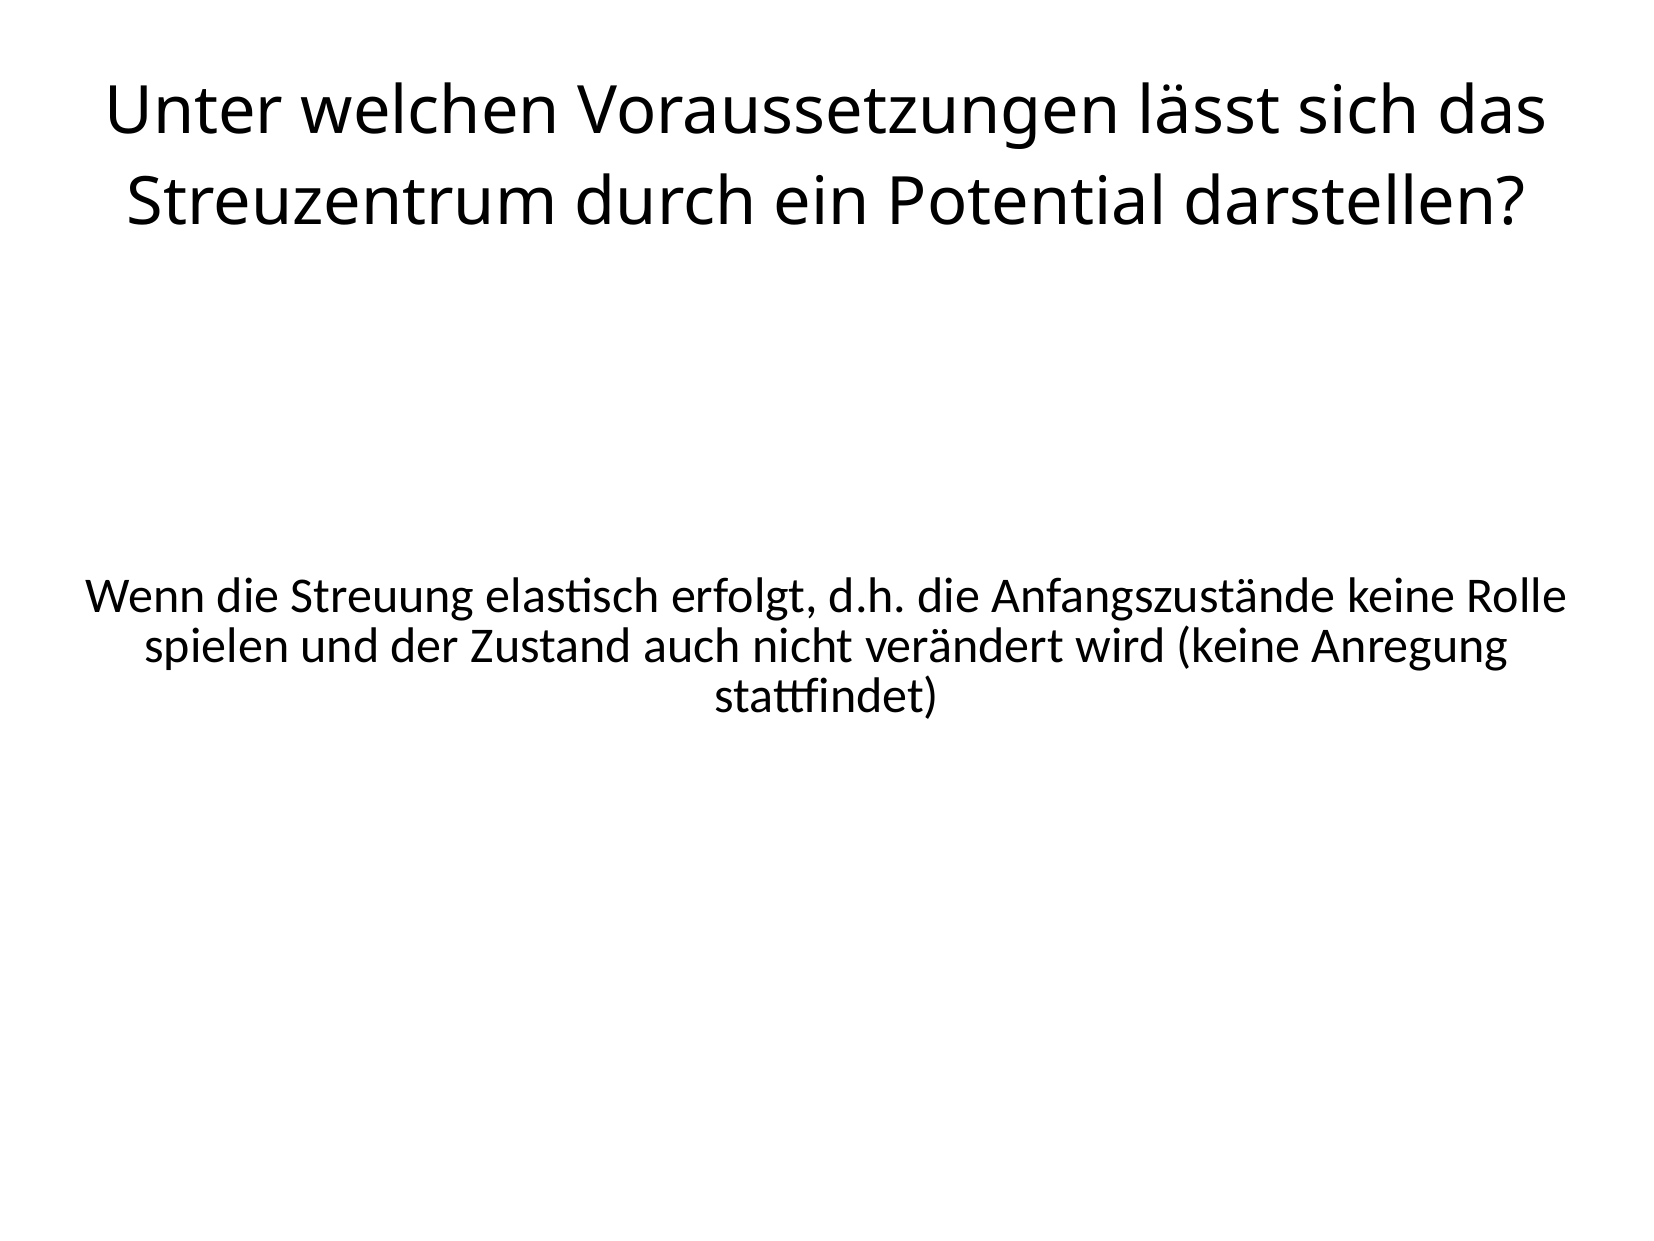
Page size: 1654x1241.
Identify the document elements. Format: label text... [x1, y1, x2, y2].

title Unter welchen Voraussetzungen lässt sich das Streuzentrum durch ein Potential darstellen? [82, 49, 1571, 257]
subtitle Wenn die Streuung elastisch erfolgt, d.h. die Anfangszustände keine Rolle spielen und der Zustand auch nicht verändert wird (keine Anregung stattfindet) [82, 290, 1571, 1010]
